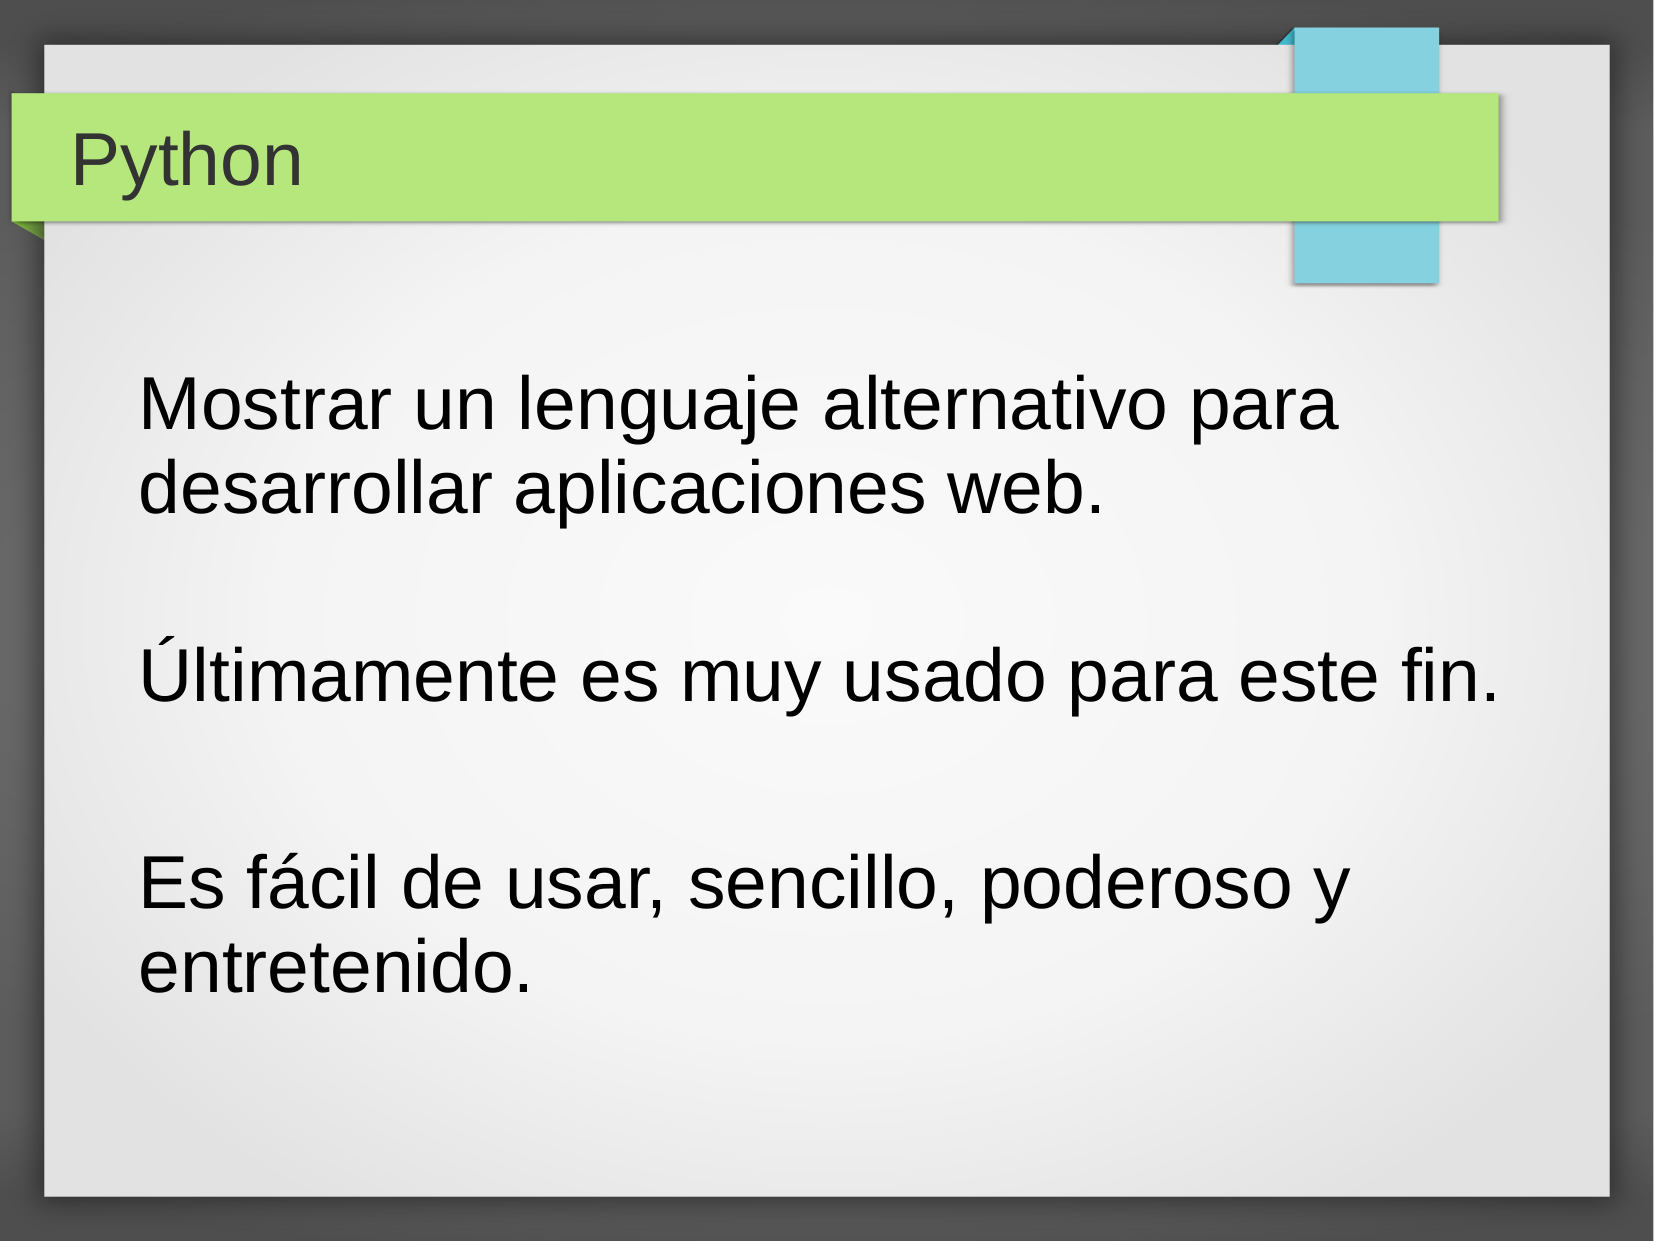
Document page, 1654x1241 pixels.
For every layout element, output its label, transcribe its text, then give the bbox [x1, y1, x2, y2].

text_box Últimamente es muy usado para este fin. [124, 626, 1565, 726]
title Python [70, 106, 1229, 213]
picture [0, 0, 1654, 1241]
text_box Es fácil de usar, sencillo, poderoso y entretenido. [124, 832, 1565, 1016]
text_box Mostrar un lenguaje alternativo para desarrollar aplicaciones web. [124, 354, 1565, 538]
